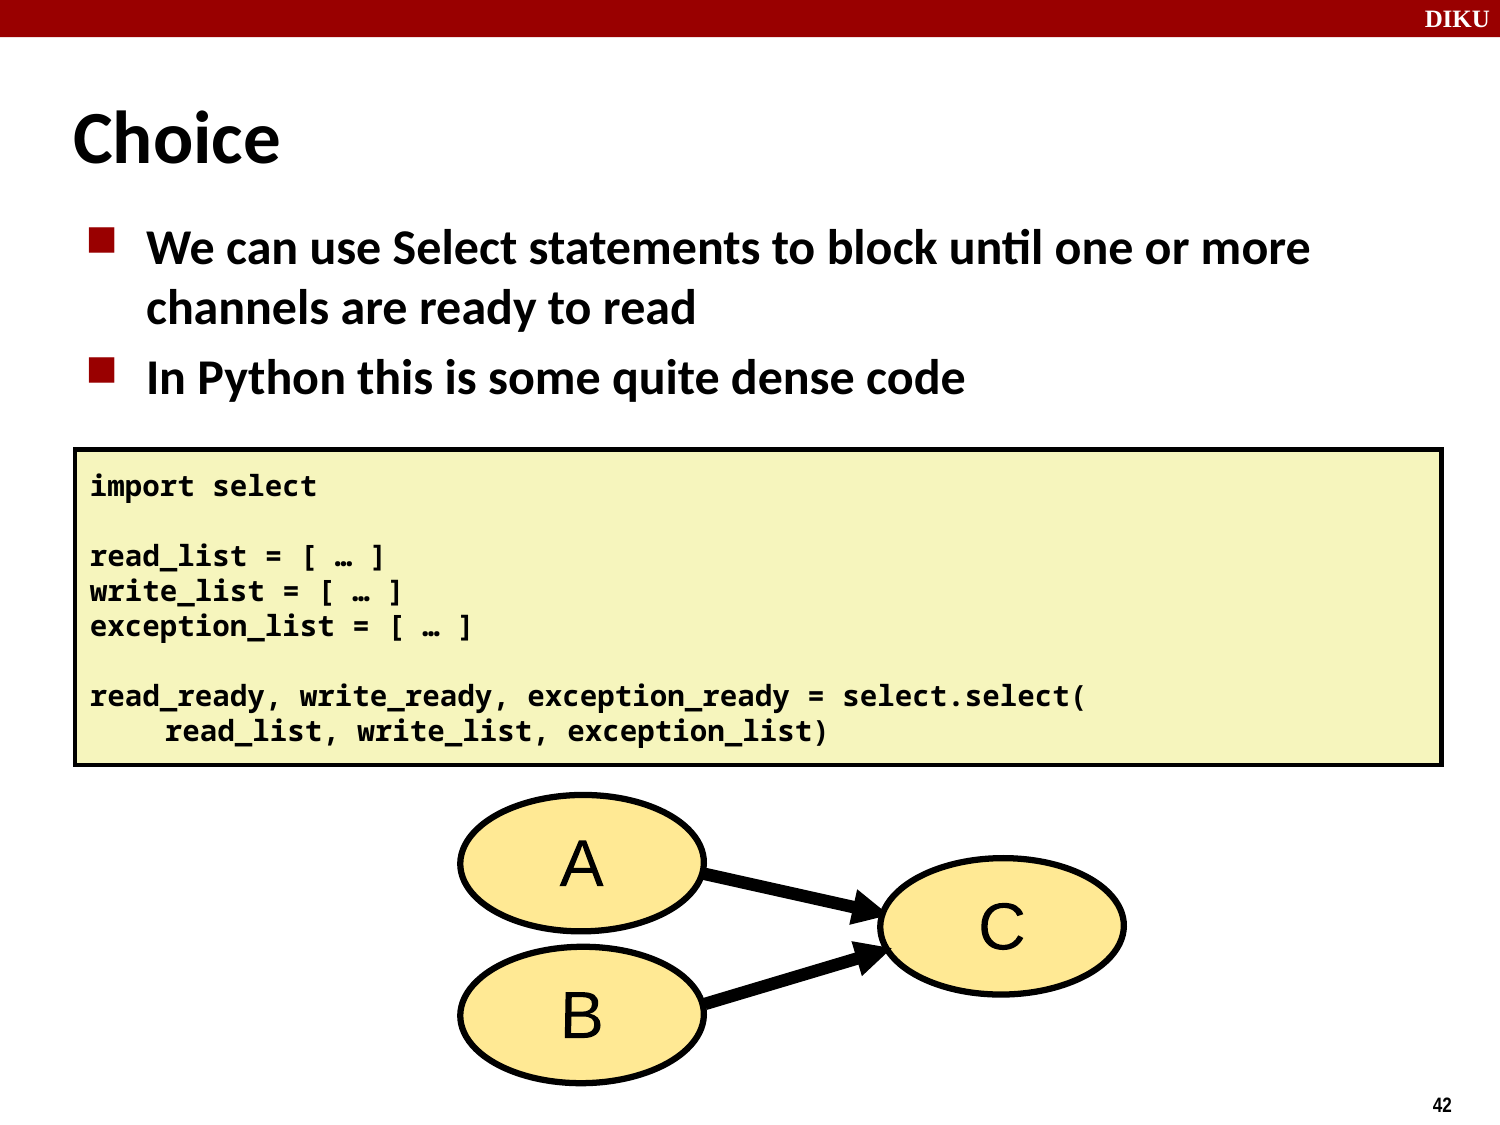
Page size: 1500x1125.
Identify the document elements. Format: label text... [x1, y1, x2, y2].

text_box B [460, 946, 704, 1084]
text_box Choice [58, 71, 1304, 197]
text_box import select read_list = [ … ] write_list = [ … ] exception_list = [ … ] read_ready, write_ready, exception_ready = select.select( read_list, write_list, exception_list) [75, 449, 1442, 766]
text_box We can use Select statements to block until one or more channels are ready to read In Python this is some quite dense code [74, 207, 1421, 631]
text_box A [460, 794, 704, 932]
text_box C [880, 858, 1124, 995]
